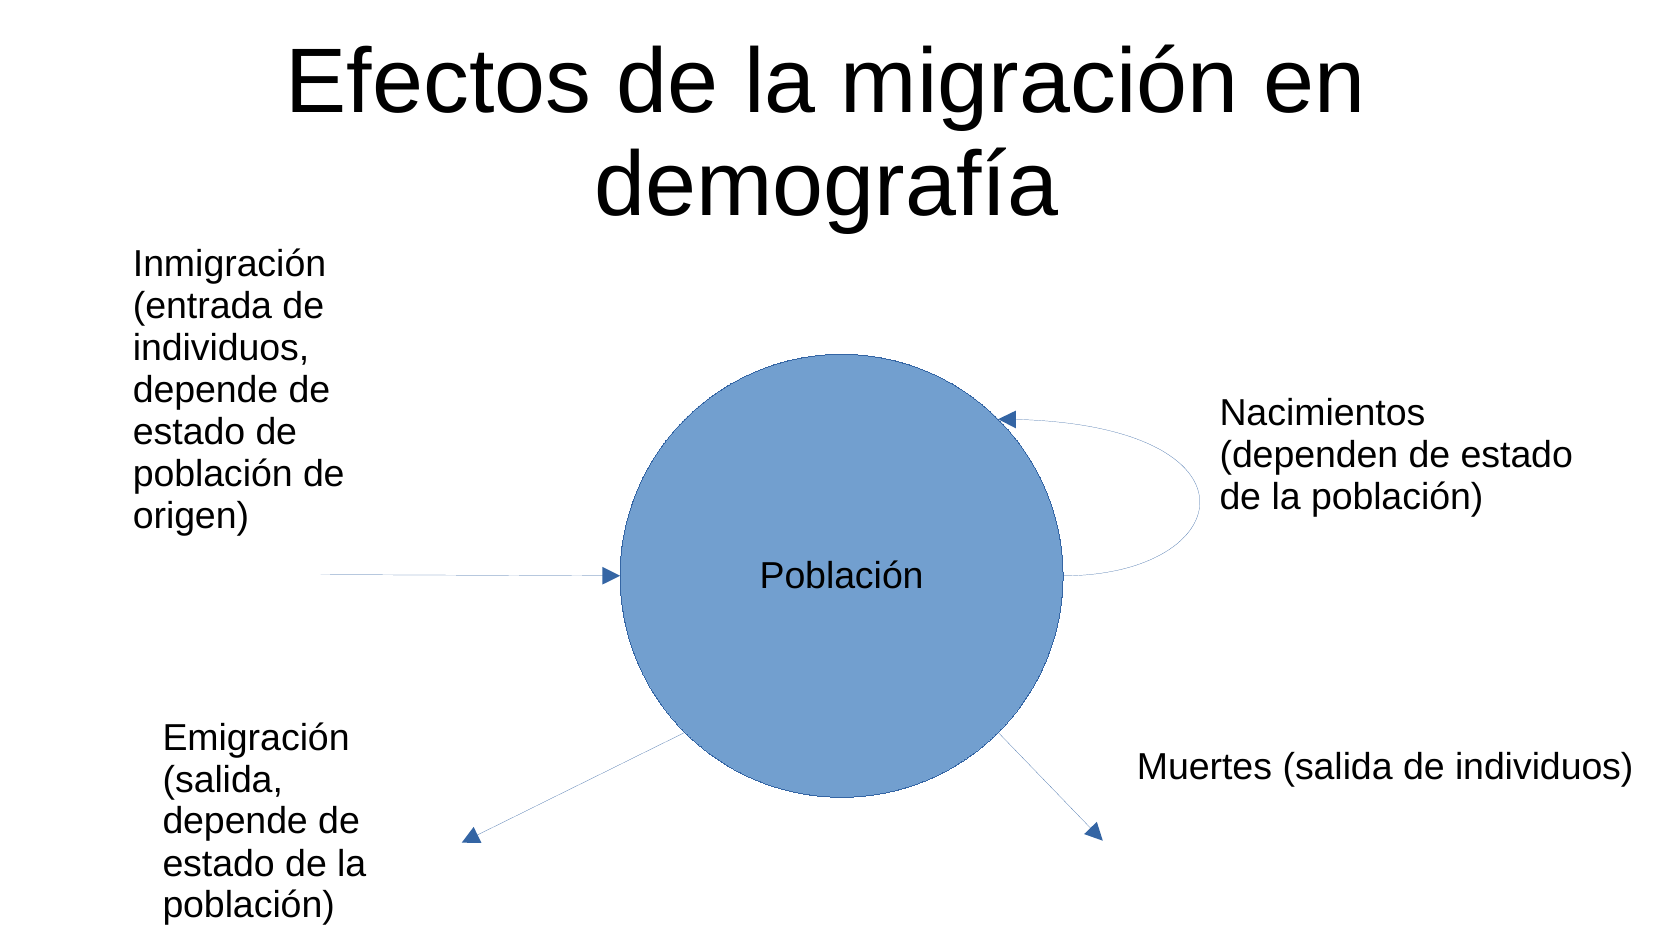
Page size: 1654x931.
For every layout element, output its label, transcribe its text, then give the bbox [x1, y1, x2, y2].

text_box Muertes (salida de individuos) [1122, 738, 1649, 796]
text_box Población [620, 354, 1064, 798]
text_box Emigración (salida, depende de estado de la población) [147, 708, 414, 931]
text_box Nacimientos (dependen de estado de la población) [1204, 383, 1619, 525]
title Efectos de la migración en demografía [82, 29, 1571, 235]
text_box Inmigración (entrada de individuos, depende de estado de población de origen) [118, 234, 387, 544]
